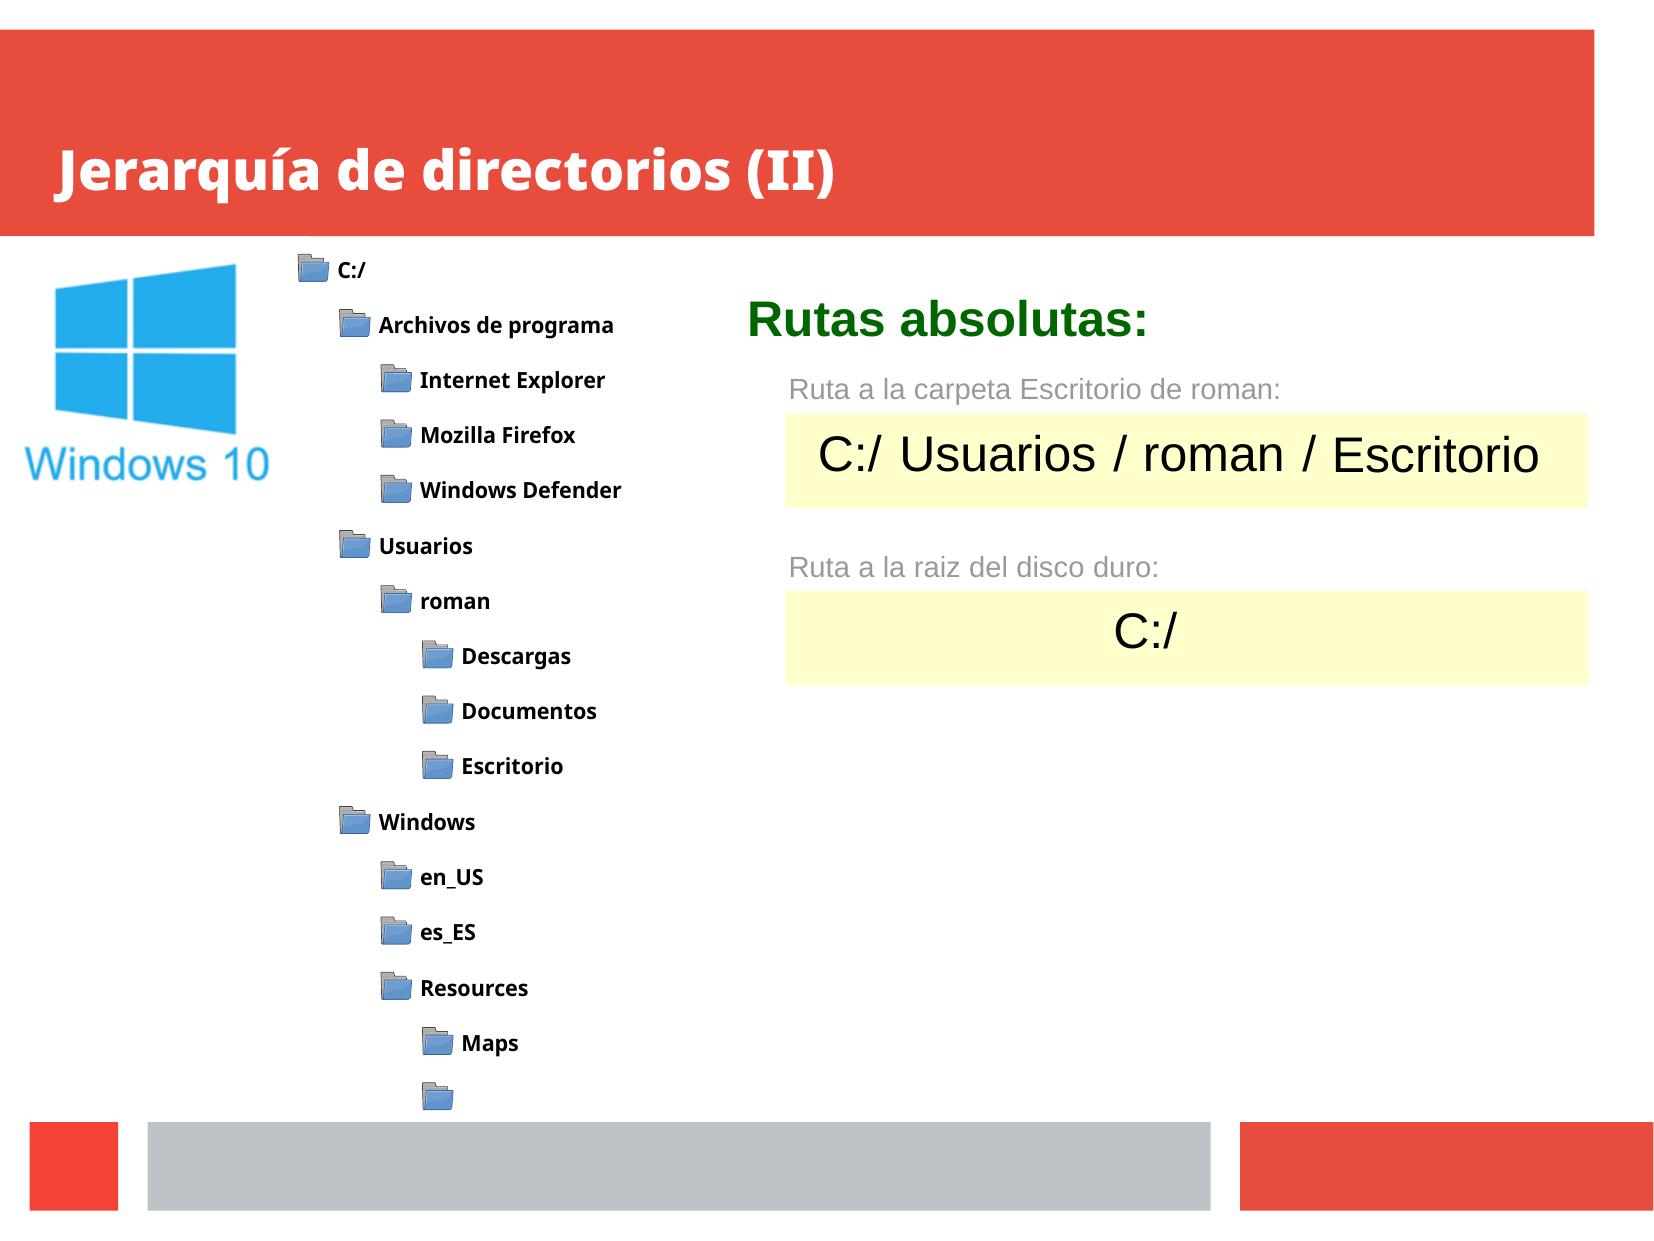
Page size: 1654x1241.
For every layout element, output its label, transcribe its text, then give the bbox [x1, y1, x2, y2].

text_box C:/ [1098, 596, 1193, 667]
text_box / [1098, 419, 1128, 490]
text_box roman [1128, 419, 1287, 490]
text_box Escritorio [1317, 419, 1555, 490]
picture [0, 236, 650, 1113]
text_box C:/ [803, 419, 884, 490]
text_box / [1287, 419, 1317, 490]
text_box Ruta a la carpeta Escritorio de roman: [773, 366, 1298, 414]
title Jerarquía de directorios (II) [59, 59, 1595, 207]
text_box [785, 413, 1589, 509]
text_box Ruta a la raiz del disco duro: [773, 543, 1176, 591]
text_box Rutas absolutas: [732, 283, 1165, 355]
text_box Usuarios [884, 419, 1098, 490]
text_box [785, 590, 1589, 686]
